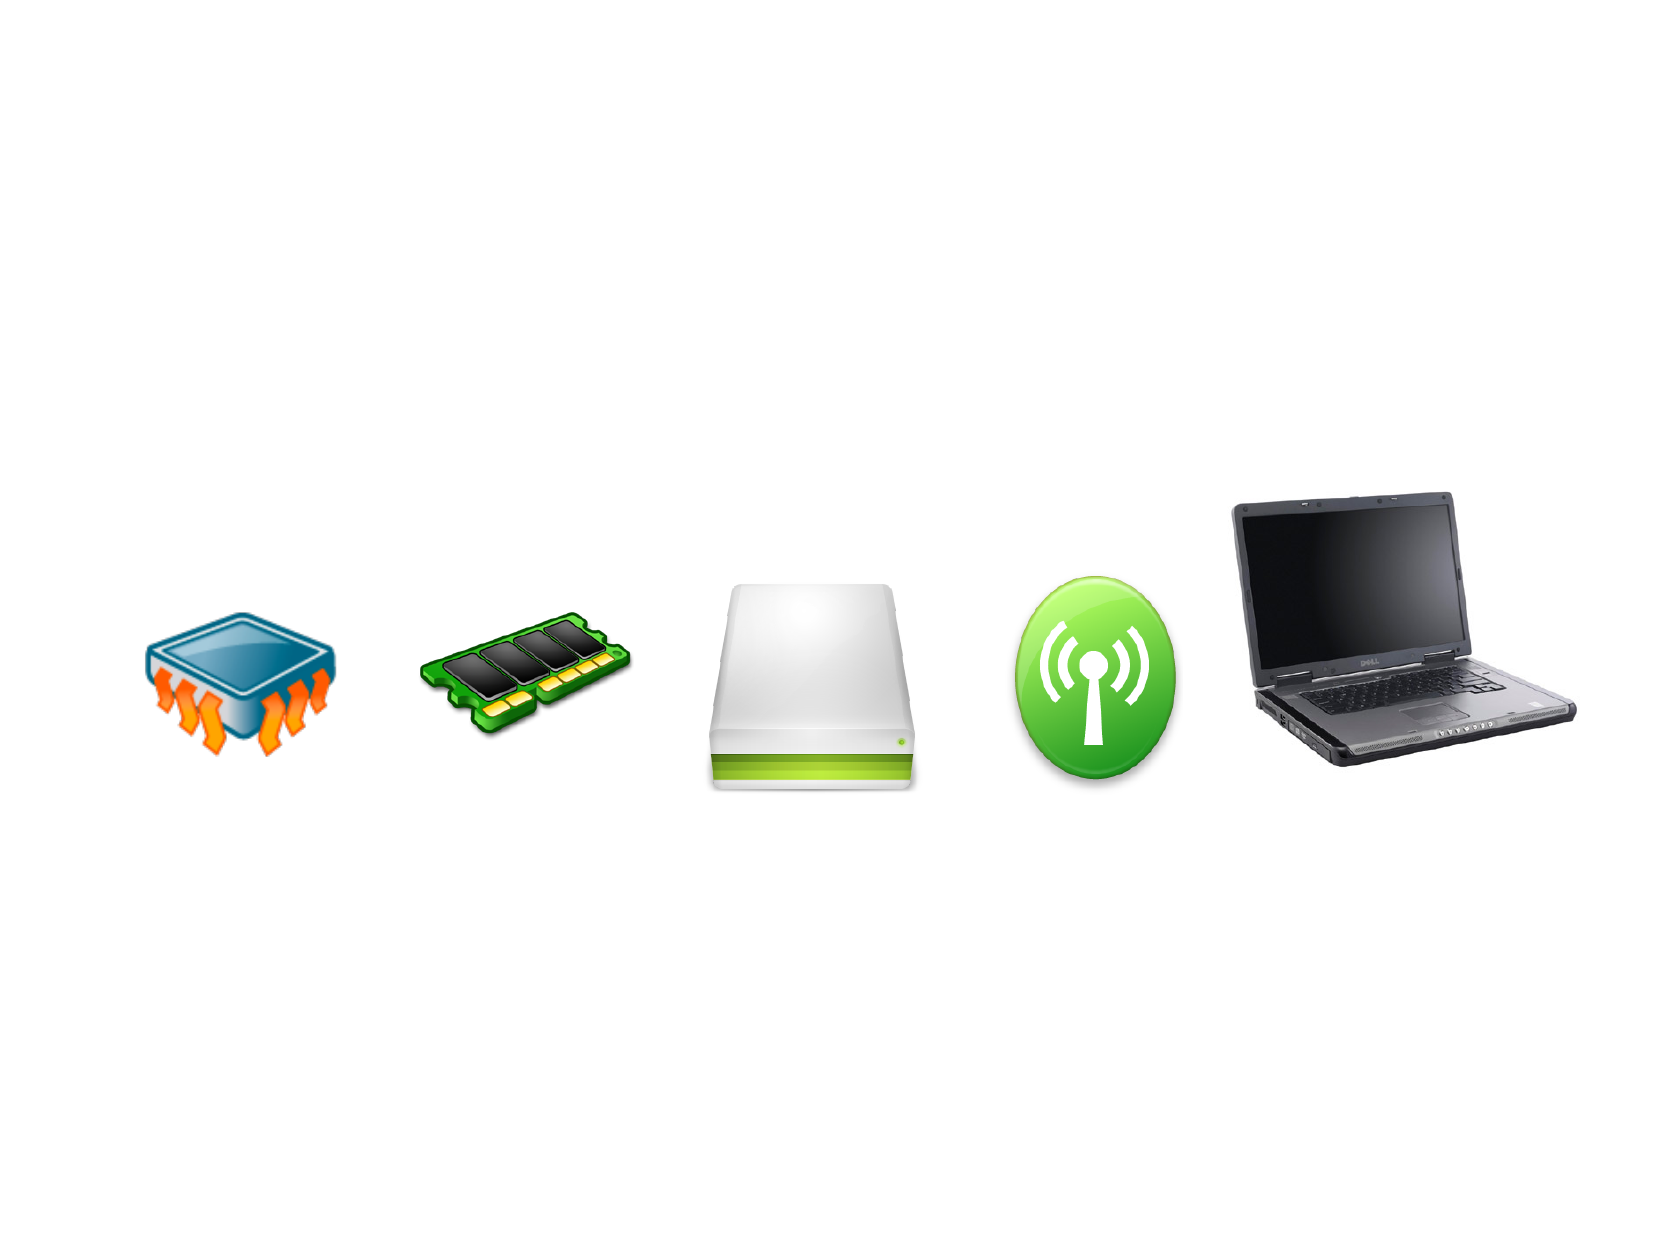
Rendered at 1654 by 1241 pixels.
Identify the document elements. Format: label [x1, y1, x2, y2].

picture [1220, 484, 1608, 773]
picture [985, 571, 1210, 796]
picture [700, 575, 924, 799]
picture [126, 570, 356, 800]
picture [412, 562, 640, 790]
